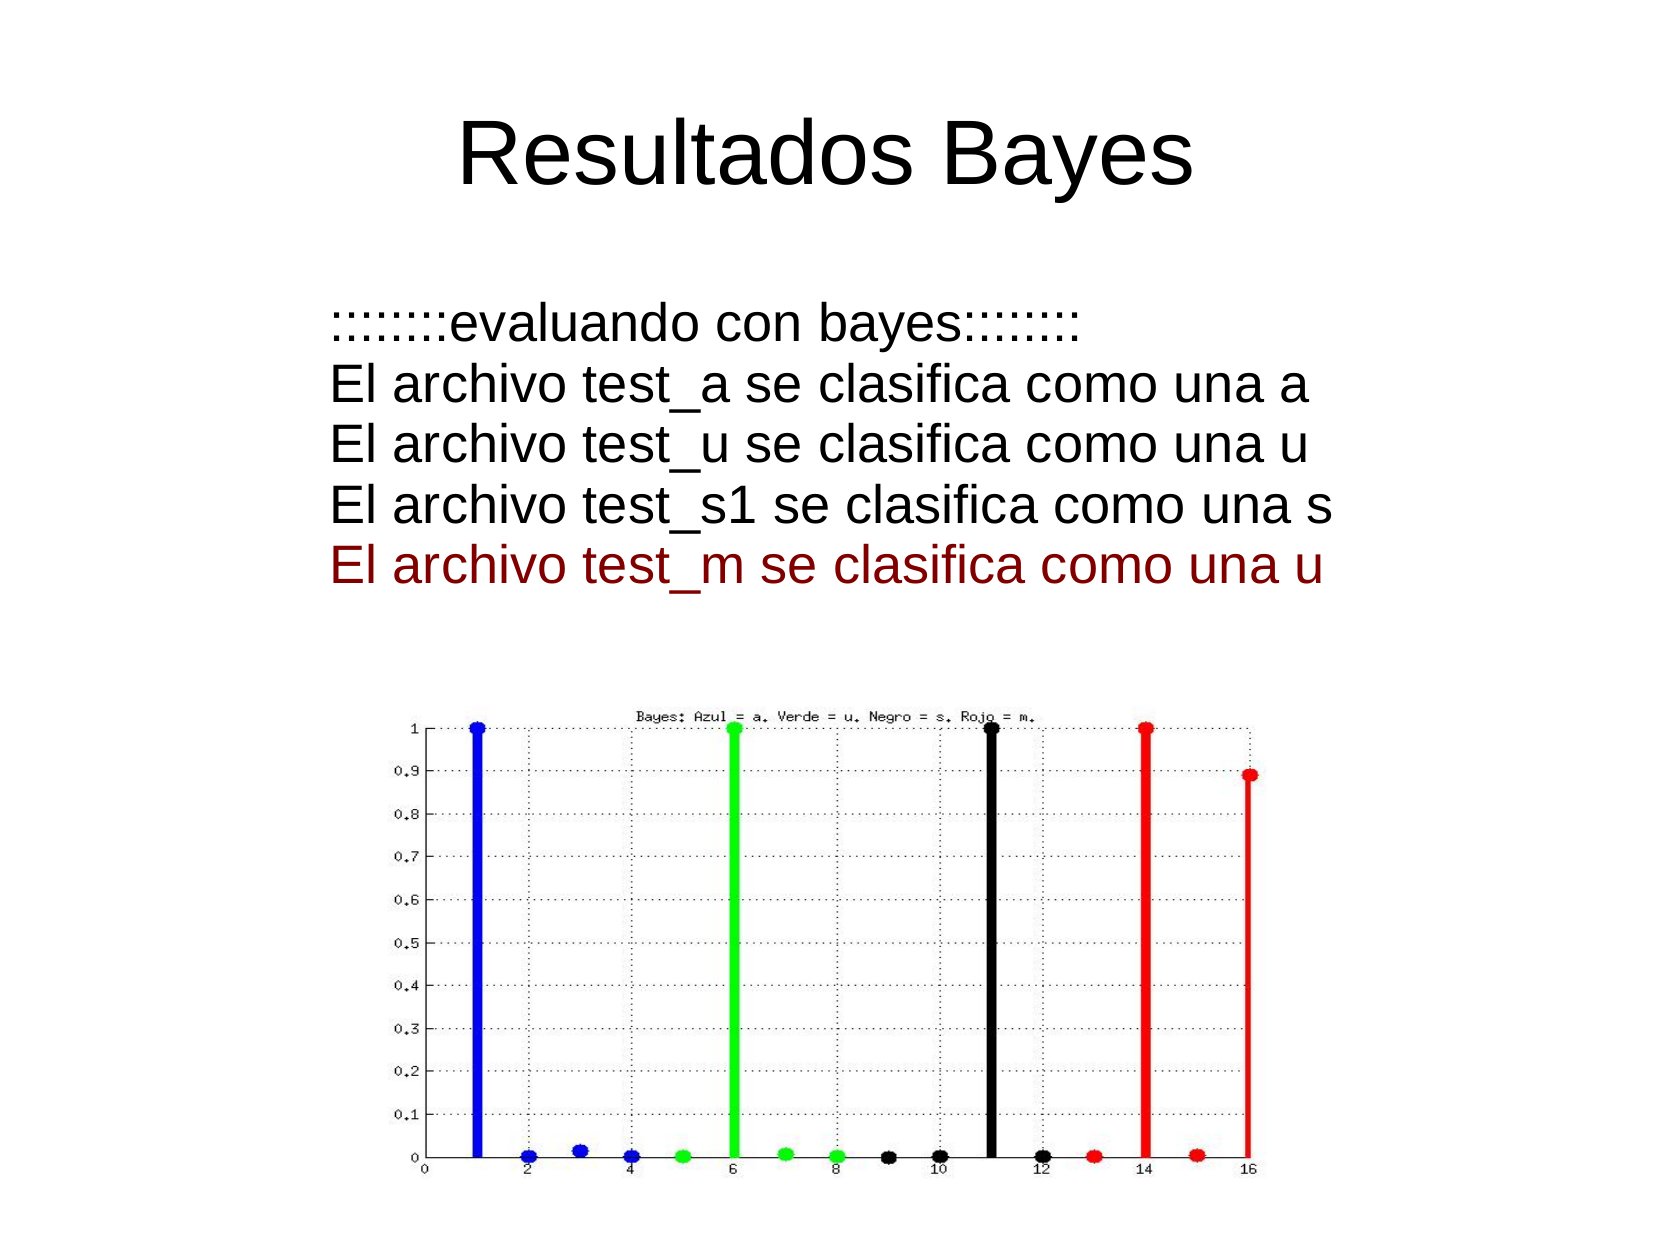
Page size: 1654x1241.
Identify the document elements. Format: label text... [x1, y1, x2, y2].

picture [288, 689, 1351, 1216]
title Resultados Bayes [82, 49, 1571, 257]
text_box ::::::::evaluando con bayes:::::::: El archivo test_a se clasifica como una a El archivo test_u se clasifica como una u El archivo test_s1 se clasifica como una s El archivo test_m se clasifica como una u [315, 285, 1386, 664]
